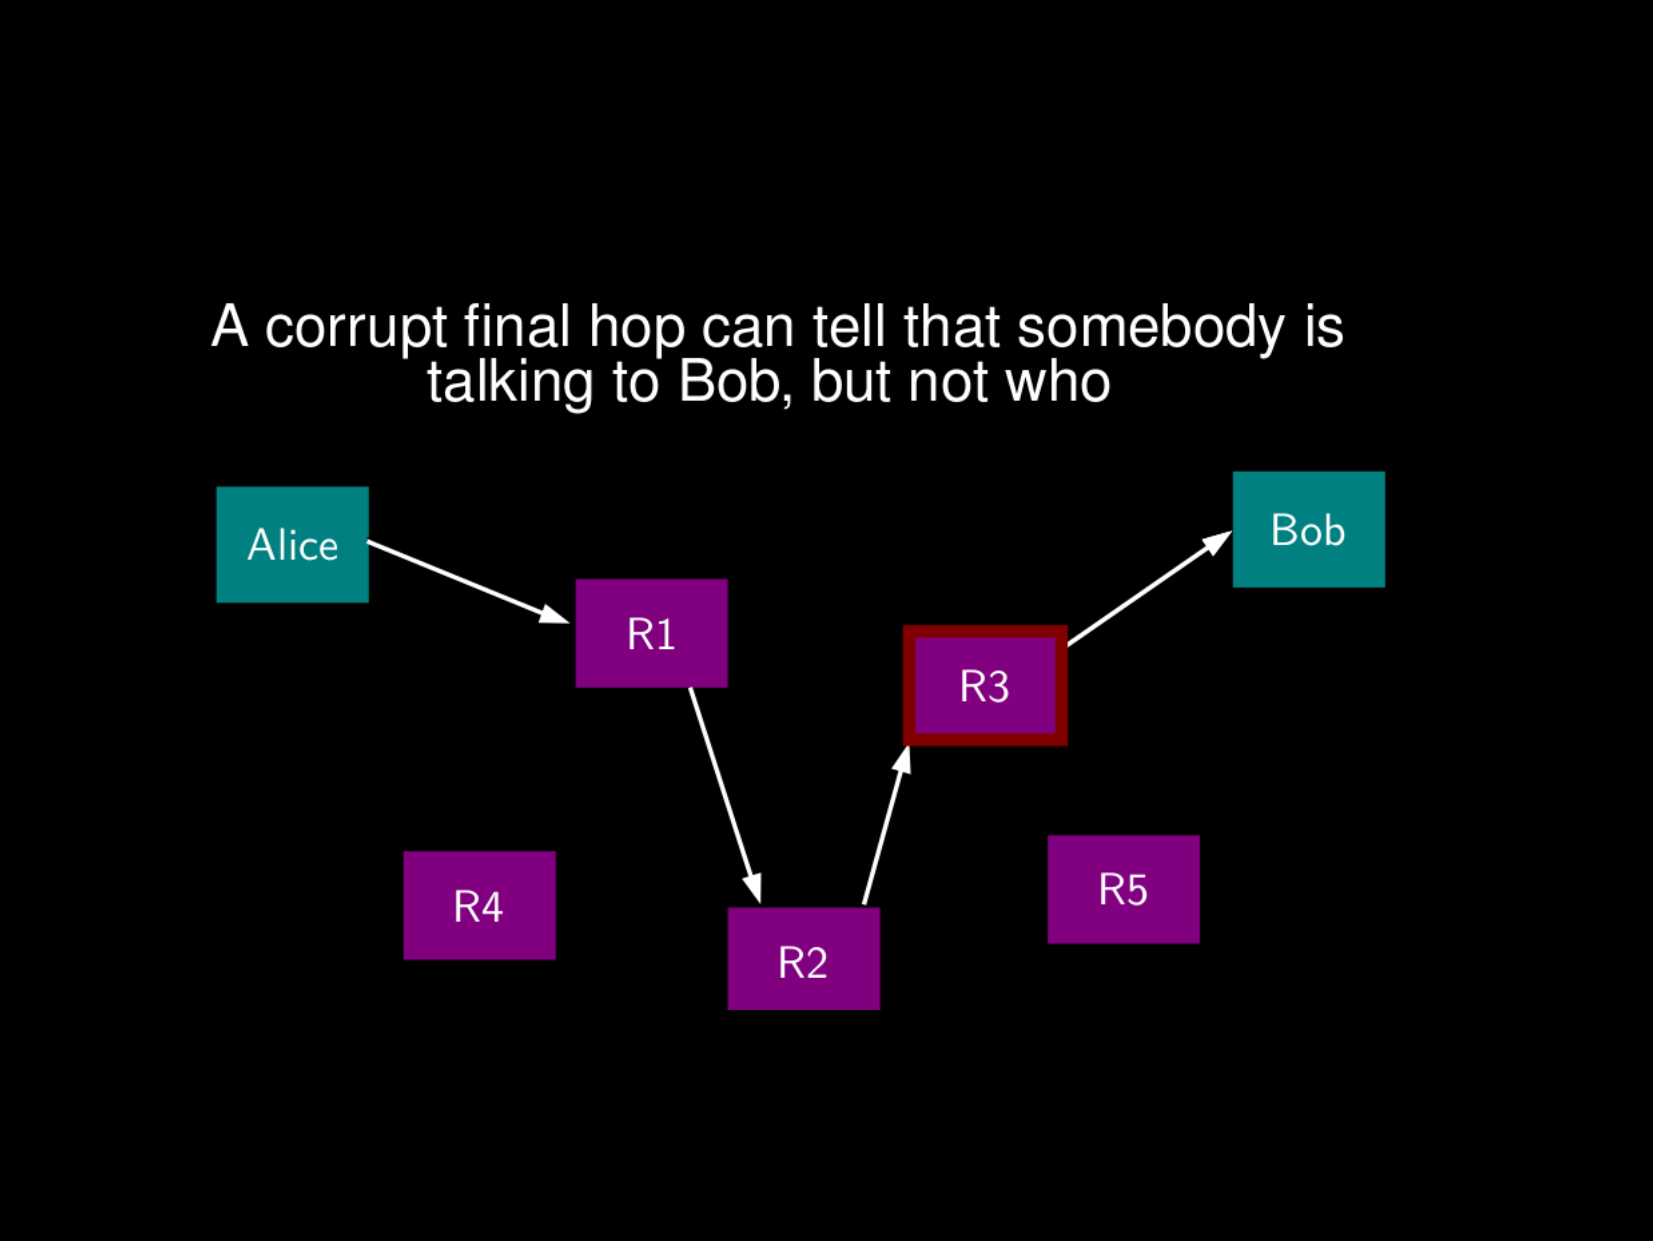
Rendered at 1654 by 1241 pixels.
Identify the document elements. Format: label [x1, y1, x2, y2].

picture [201, 290, 1419, 1010]
